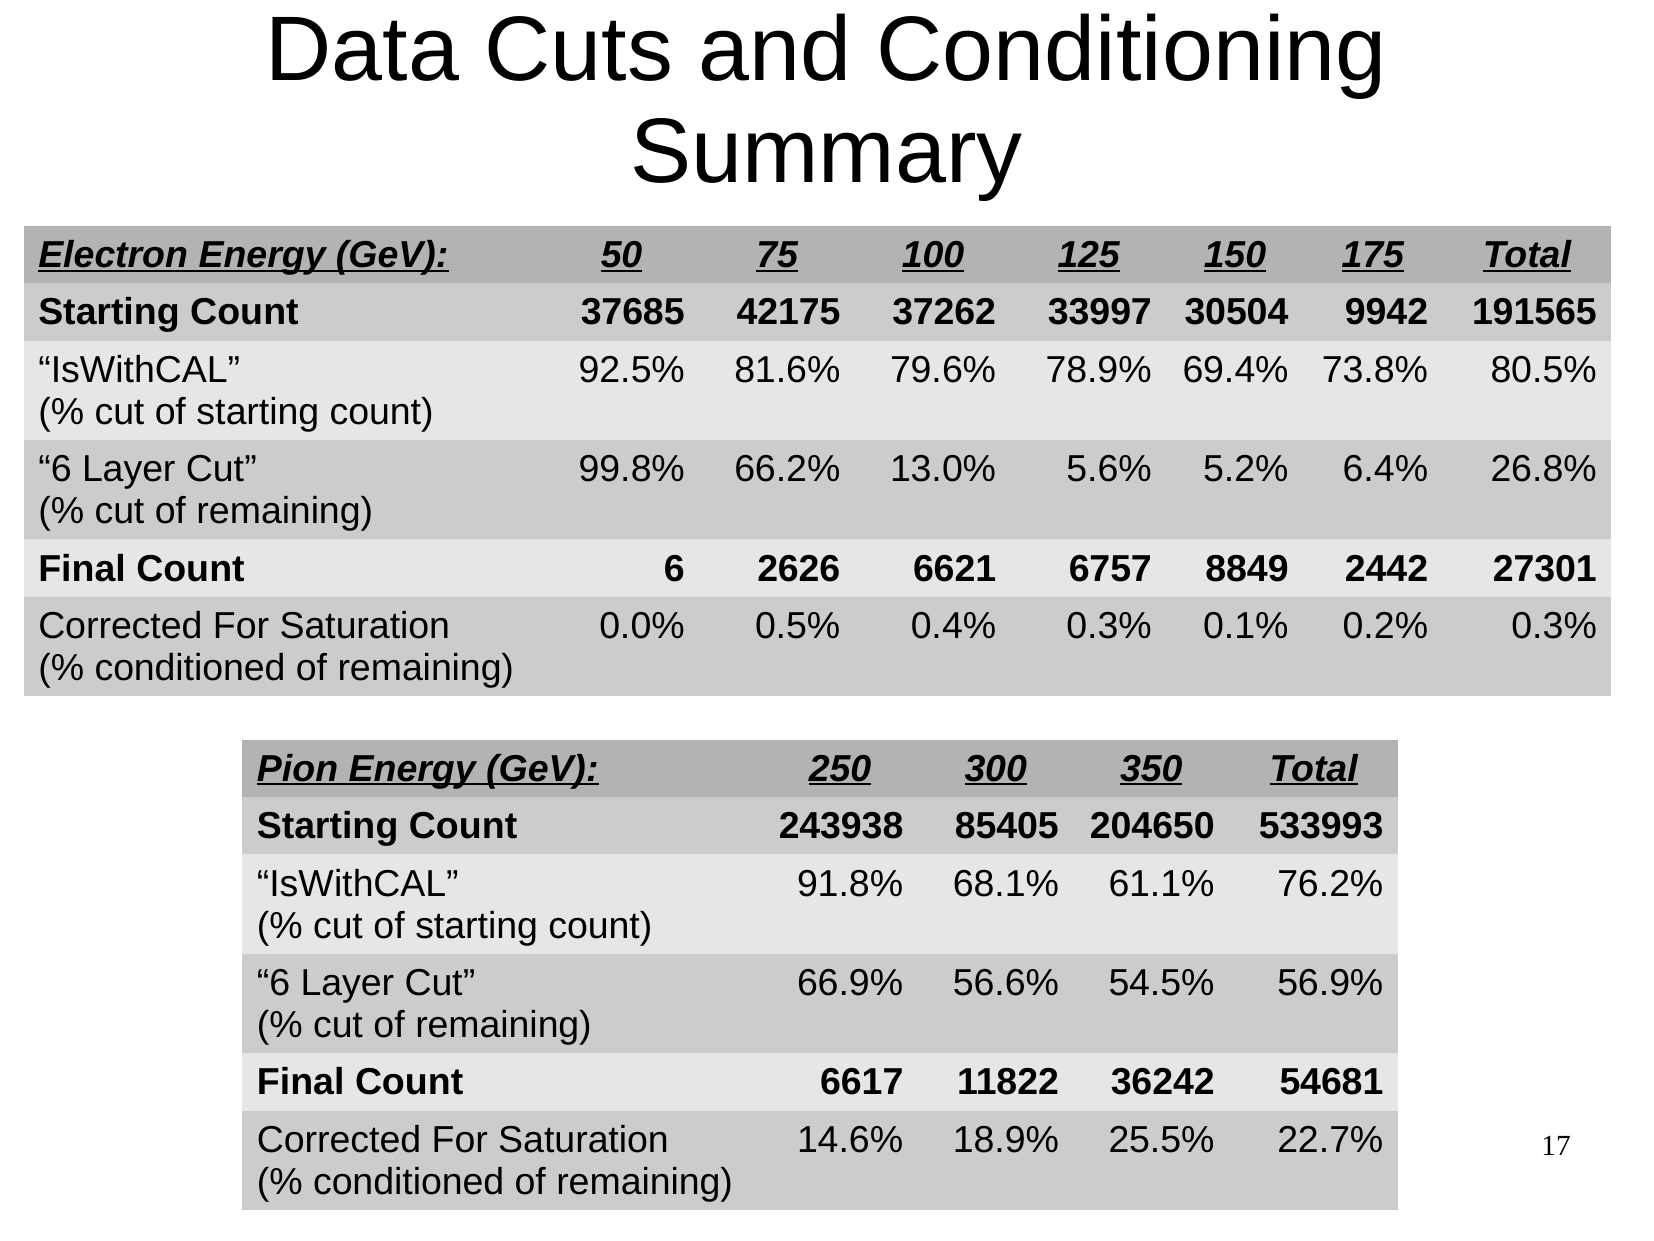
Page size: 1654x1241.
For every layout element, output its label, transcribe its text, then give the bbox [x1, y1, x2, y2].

table_cell 73.8% [1303, 341, 1443, 440]
table_cell 25.5% [1074, 1111, 1229, 1210]
table_cell 81.6% [699, 341, 855, 440]
table_cell 61.1% [1074, 854, 1229, 954]
table_cell 68.1% [918, 854, 1074, 954]
table_header Total [1229, 740, 1398, 797]
table_header Total [1443, 226, 1611, 283]
table_cell 33997 [1011, 283, 1166, 341]
table_cell 56.6% [918, 954, 1074, 1053]
table_cell 11822 [918, 1053, 1074, 1111]
table_header 175 [1303, 226, 1443, 283]
table_cell 6757 [1011, 539, 1166, 597]
table_cell 2442 [1303, 539, 1443, 597]
table_header Electron Energy (GeV): [24, 226, 544, 283]
table_cell 243938 [762, 797, 918, 854]
table_header 50 [544, 226, 699, 283]
table_cell 99.8% [544, 440, 699, 539]
table_cell 66.2% [699, 440, 855, 539]
table_cell 85405 [918, 797, 1074, 854]
table_cell 91.8% [762, 854, 918, 954]
table_cell 18.9% [918, 1111, 1074, 1210]
table_cell “6 Layer Cut” (% cut of remaining) [242, 954, 762, 1053]
table_cell 533993 [1229, 797, 1398, 854]
table_cell 80.5% [1443, 341, 1611, 440]
table_cell 69.4% [1166, 341, 1303, 440]
table_cell Final Count [24, 539, 544, 597]
table_cell 0.0% [544, 597, 699, 696]
table_header 125 [1011, 226, 1166, 283]
table_header 75 [699, 226, 855, 283]
table_cell 56.9% [1229, 954, 1398, 1053]
table_cell “IsWithCAL” (% cut of starting count) [24, 341, 544, 440]
table_cell 9942 [1303, 283, 1443, 341]
table_header 100 [855, 226, 1011, 283]
table_cell 54681 [1229, 1053, 1398, 1111]
table_cell Final Count [242, 1053, 762, 1111]
table_cell Corrected For Saturation (% conditioned of remaining) [242, 1111, 762, 1210]
table_cell 54.5% [1074, 954, 1229, 1053]
table_cell 2626 [699, 539, 855, 597]
table_cell 42175 [699, 283, 855, 341]
table_cell 26.8% [1443, 440, 1611, 539]
table_cell 76.2% [1229, 854, 1398, 954]
table_cell 8849 [1166, 539, 1303, 597]
table_cell “6 Layer Cut” (% cut of remaining) [24, 440, 544, 539]
table_cell Starting Count [242, 797, 762, 854]
table_cell 0.1% [1166, 597, 1303, 696]
table_cell 78.9% [1011, 341, 1166, 440]
table_cell 27301 [1443, 539, 1611, 597]
table_cell 22.7% [1229, 1111, 1398, 1210]
table_cell 5.2% [1166, 440, 1303, 539]
table_cell 0.5% [699, 597, 855, 696]
table_cell 0.2% [1303, 597, 1443, 696]
table_cell 6617 [762, 1053, 918, 1111]
table_cell 92.5% [544, 341, 699, 440]
table_cell 6 [544, 539, 699, 597]
table_header 300 [918, 740, 1074, 797]
table_cell 5.6% [1011, 440, 1166, 539]
table_header 250 [762, 740, 918, 797]
table_cell 0.3% [1443, 597, 1611, 696]
table_cell 6621 [855, 539, 1011, 597]
table_cell 37685 [544, 283, 699, 341]
table_header 150 [1166, 226, 1303, 283]
table_cell 66.9% [762, 954, 918, 1053]
table_cell “IsWithCAL” (% cut of starting count) [242, 854, 762, 954]
table_header Pion Energy (GeV): [242, 740, 762, 797]
table_cell 6.4% [1303, 440, 1443, 539]
table_cell 14.6% [762, 1111, 918, 1210]
table_cell 30504 [1166, 283, 1303, 341]
table_cell 204650 [1074, 797, 1229, 854]
title Data Cuts and Conditioning Summary [82, 0, 1571, 204]
table_cell 191565 [1443, 283, 1611, 341]
table_cell 37262 [855, 283, 1011, 341]
table_cell Corrected For Saturation (% conditioned of remaining) [24, 597, 544, 696]
table_cell 13.0% [855, 440, 1011, 539]
table_header 350 [1074, 740, 1229, 797]
table_cell 36242 [1074, 1053, 1229, 1111]
table_cell 79.6% [855, 341, 1011, 440]
table_cell Starting Count [24, 283, 544, 341]
table_cell 0.3% [1011, 597, 1166, 696]
table_cell 0.4% [855, 597, 1011, 696]
